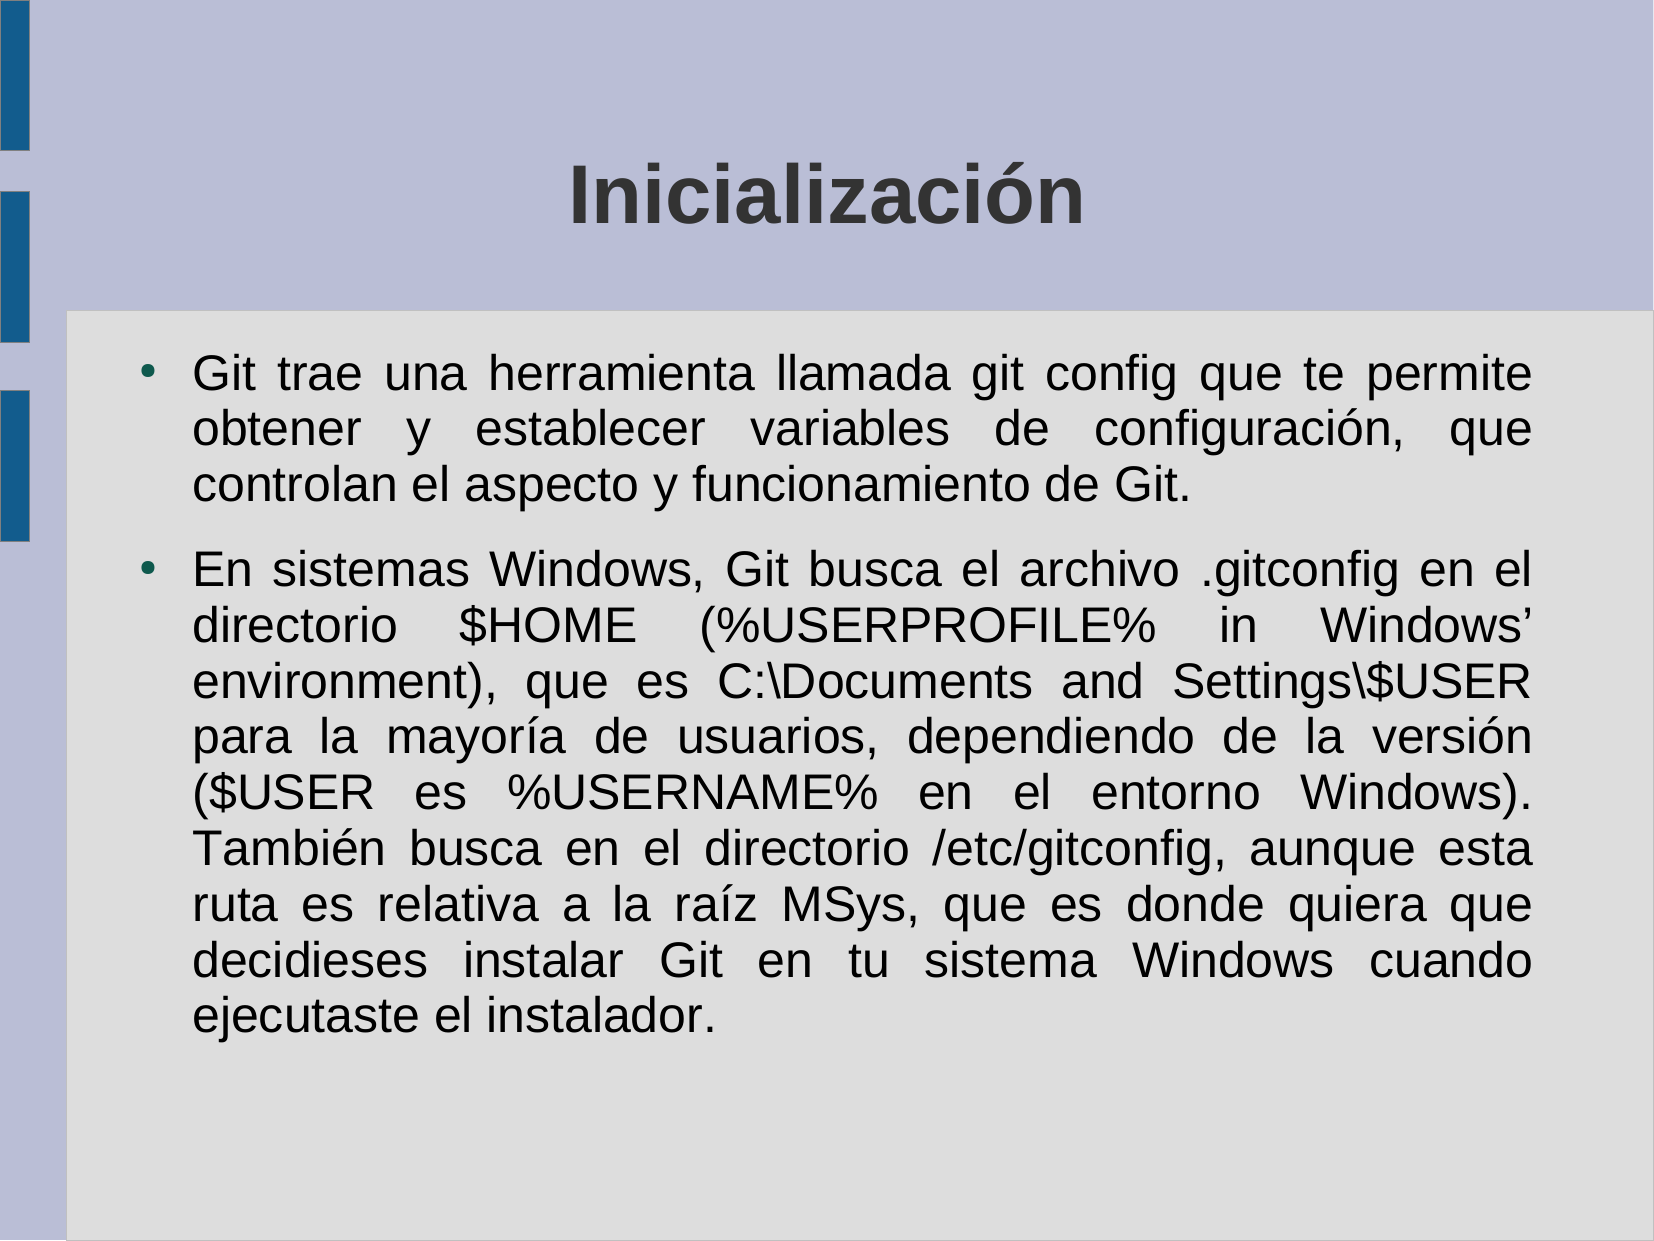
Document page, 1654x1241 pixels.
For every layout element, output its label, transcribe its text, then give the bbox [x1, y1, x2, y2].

title Inicialización [121, 91, 1534, 299]
list Git trae una herramienta llamada git config que te permite obtener y establecer variables de configuración, que controlan el aspecto y funcionamiento de Git. En sistemas Windows, Git busca el archivo .gitconfig en el directorio $HOME (%USERPROFILE% in Windows’ environment), que es C:\Documents and Settings\$USER para la mayoría de usuarios, dependiendo de la versión ($USER es %USERNAME% en el entorno Windows). También busca en el directorio /etc/gitconfig, aunque esta ruta es relativa a la raíz MSys, que es donde quiera que decidieses instalar Git en tu sistema Windows cuando ejecutaste el instalador. [121, 344, 1534, 1127]
